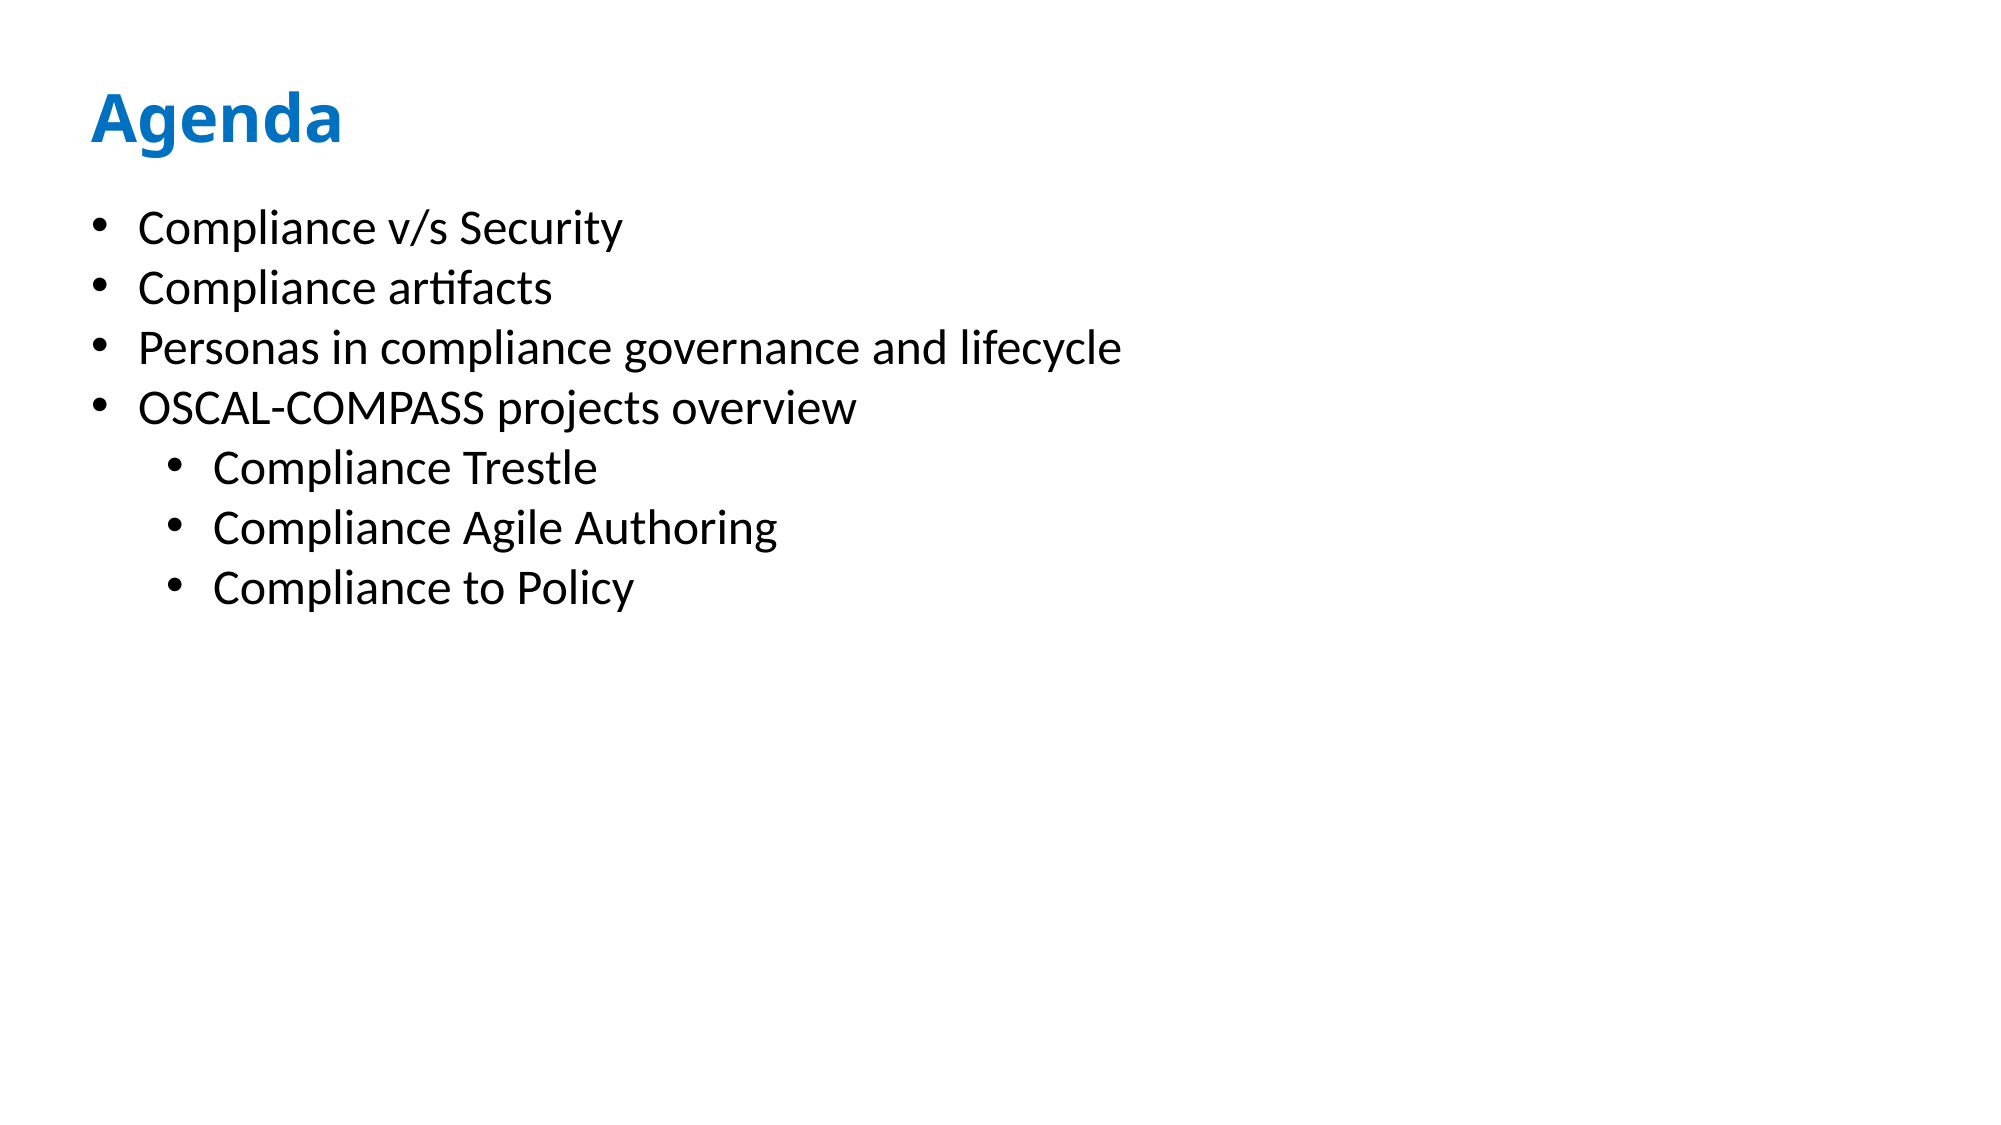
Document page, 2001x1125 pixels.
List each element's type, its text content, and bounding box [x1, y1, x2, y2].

title Agenda [76, 49, 1802, 187]
text_box Compliance v/s Security Compliance artifacts Personas in compliance governance and lifecycle OSCAL-COMPASS projects overview Compliance Trestle Compliance Agile Authoring Compliance to Policy [76, 187, 1894, 622]
